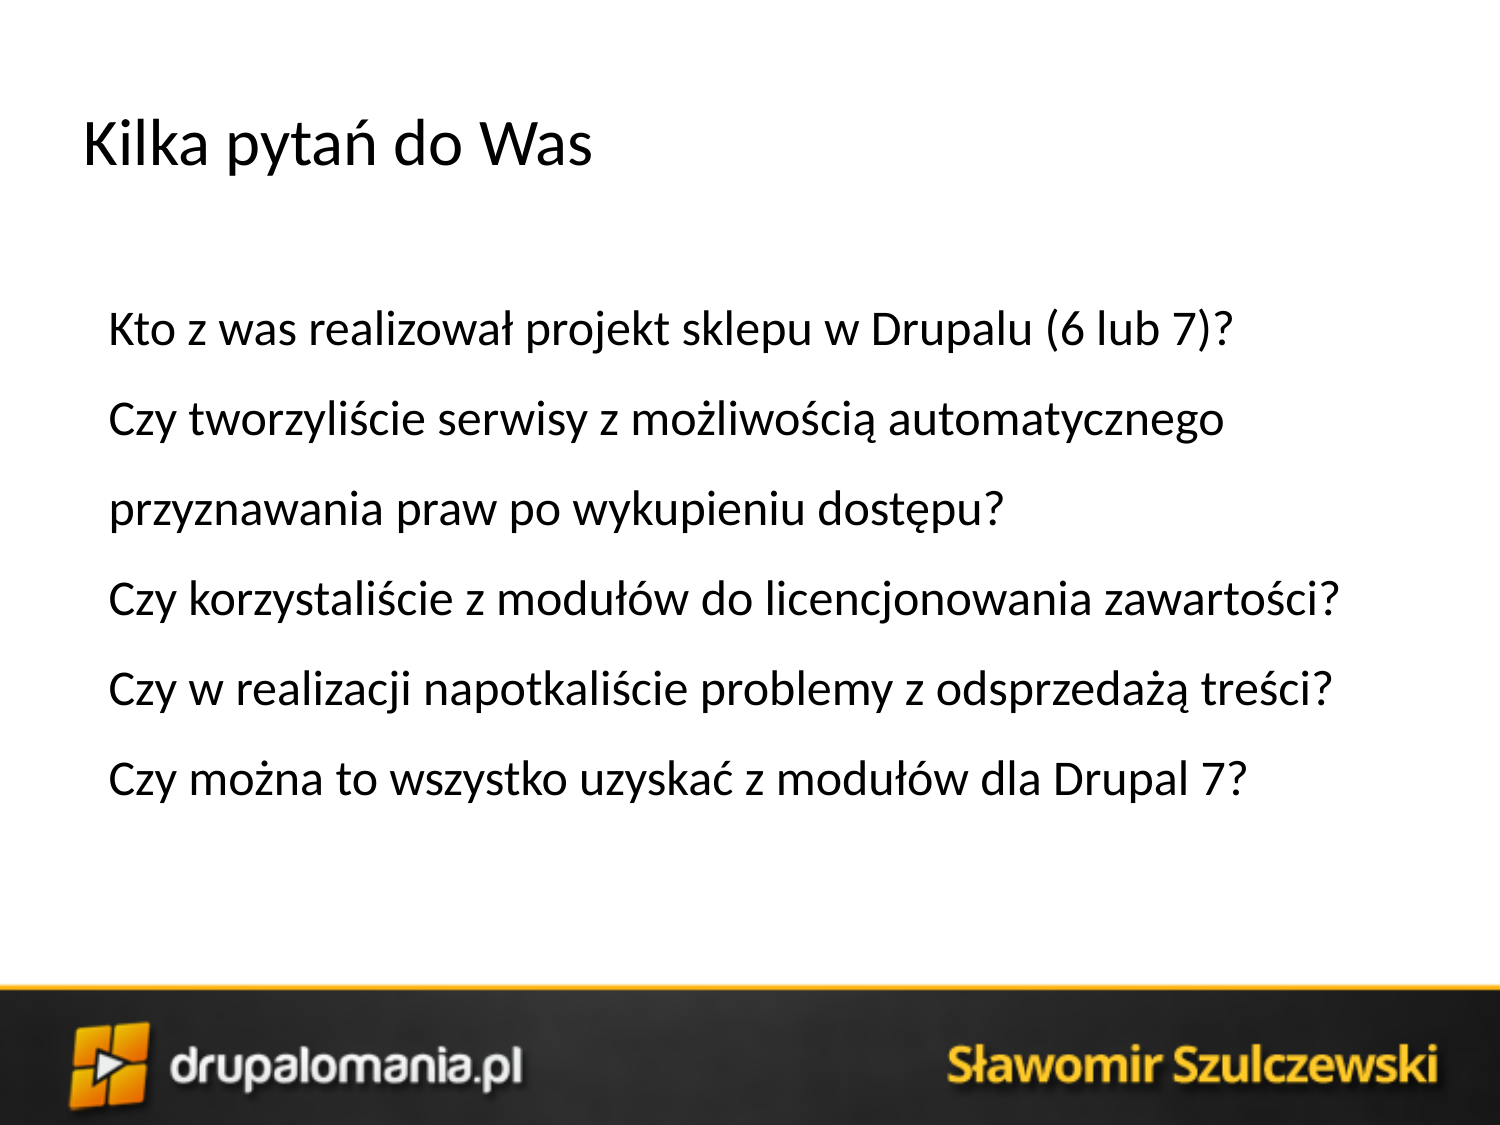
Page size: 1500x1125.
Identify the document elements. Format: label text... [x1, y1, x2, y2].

text_box Kilka pytań do Was [69, 91, 657, 187]
picture [0, 0, 1500, 1125]
text_box Kto z was realizował projekt sklepu w Drupalu (6 lub 7)? Czy tworzyliście serwisy z możliwością automatycznego przyznawania praw po wykupieniu dostępu? Czy korzystaliście z modułów do licencjonowania zawartości? Czy w realizacji napotkaliście problemy z odsprzedażą treści? Czy można to wszystko uzyskać z modułów dla Drupal 7? [93, 257, 1395, 1008]
